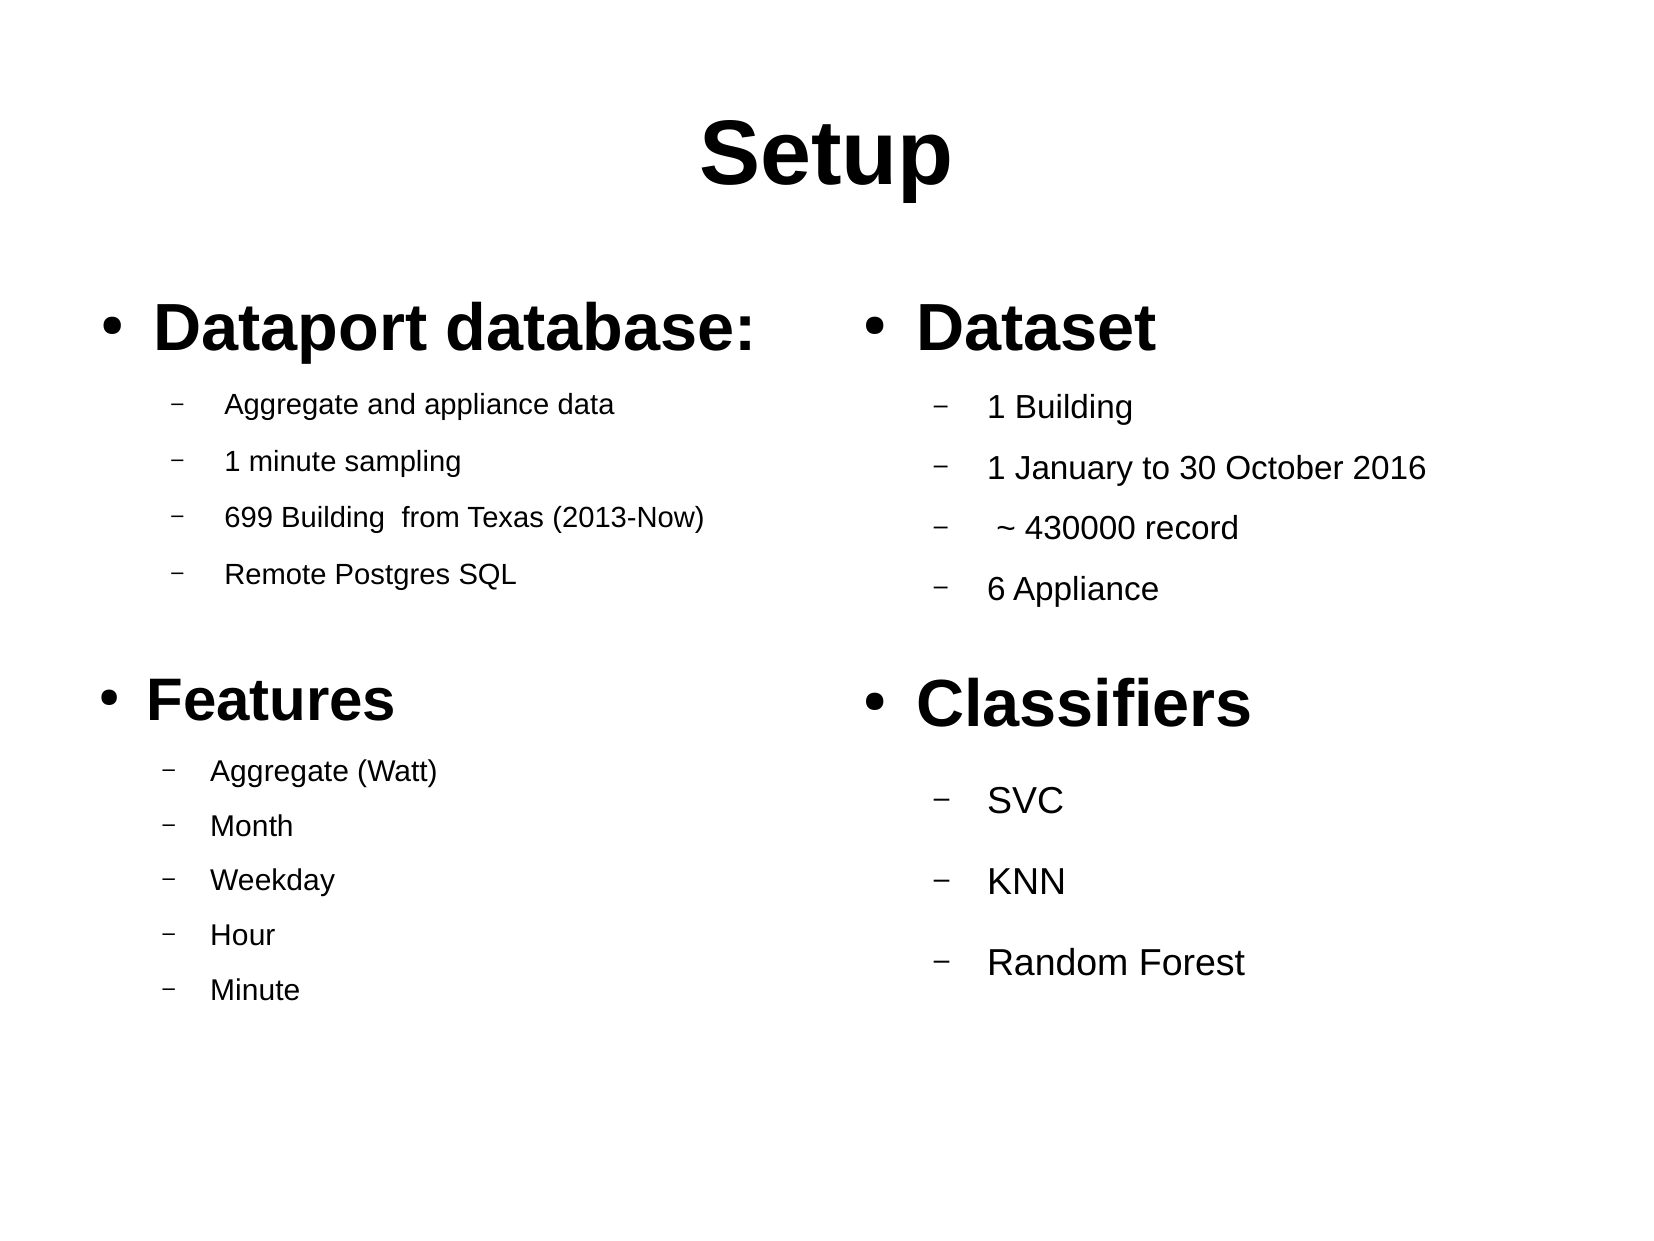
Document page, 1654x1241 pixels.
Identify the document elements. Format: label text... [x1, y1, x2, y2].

list Dataset 1 Building 1 January to 30 October 2016 ~ 430000 record 6 Appliance [845, 290, 1572, 634]
list Features Aggregate (Watt) Month Weekday Hour Minute [82, 665, 809, 1009]
list Dataport database: Aggregate and appliance data 1 minute sampling 699 Building from Texas (2013-Now) Remote Postgres SQL [82, 290, 809, 634]
list Classifiers SVC KNN Random Forest [845, 665, 1572, 1009]
title Setup [82, 49, 1571, 257]
